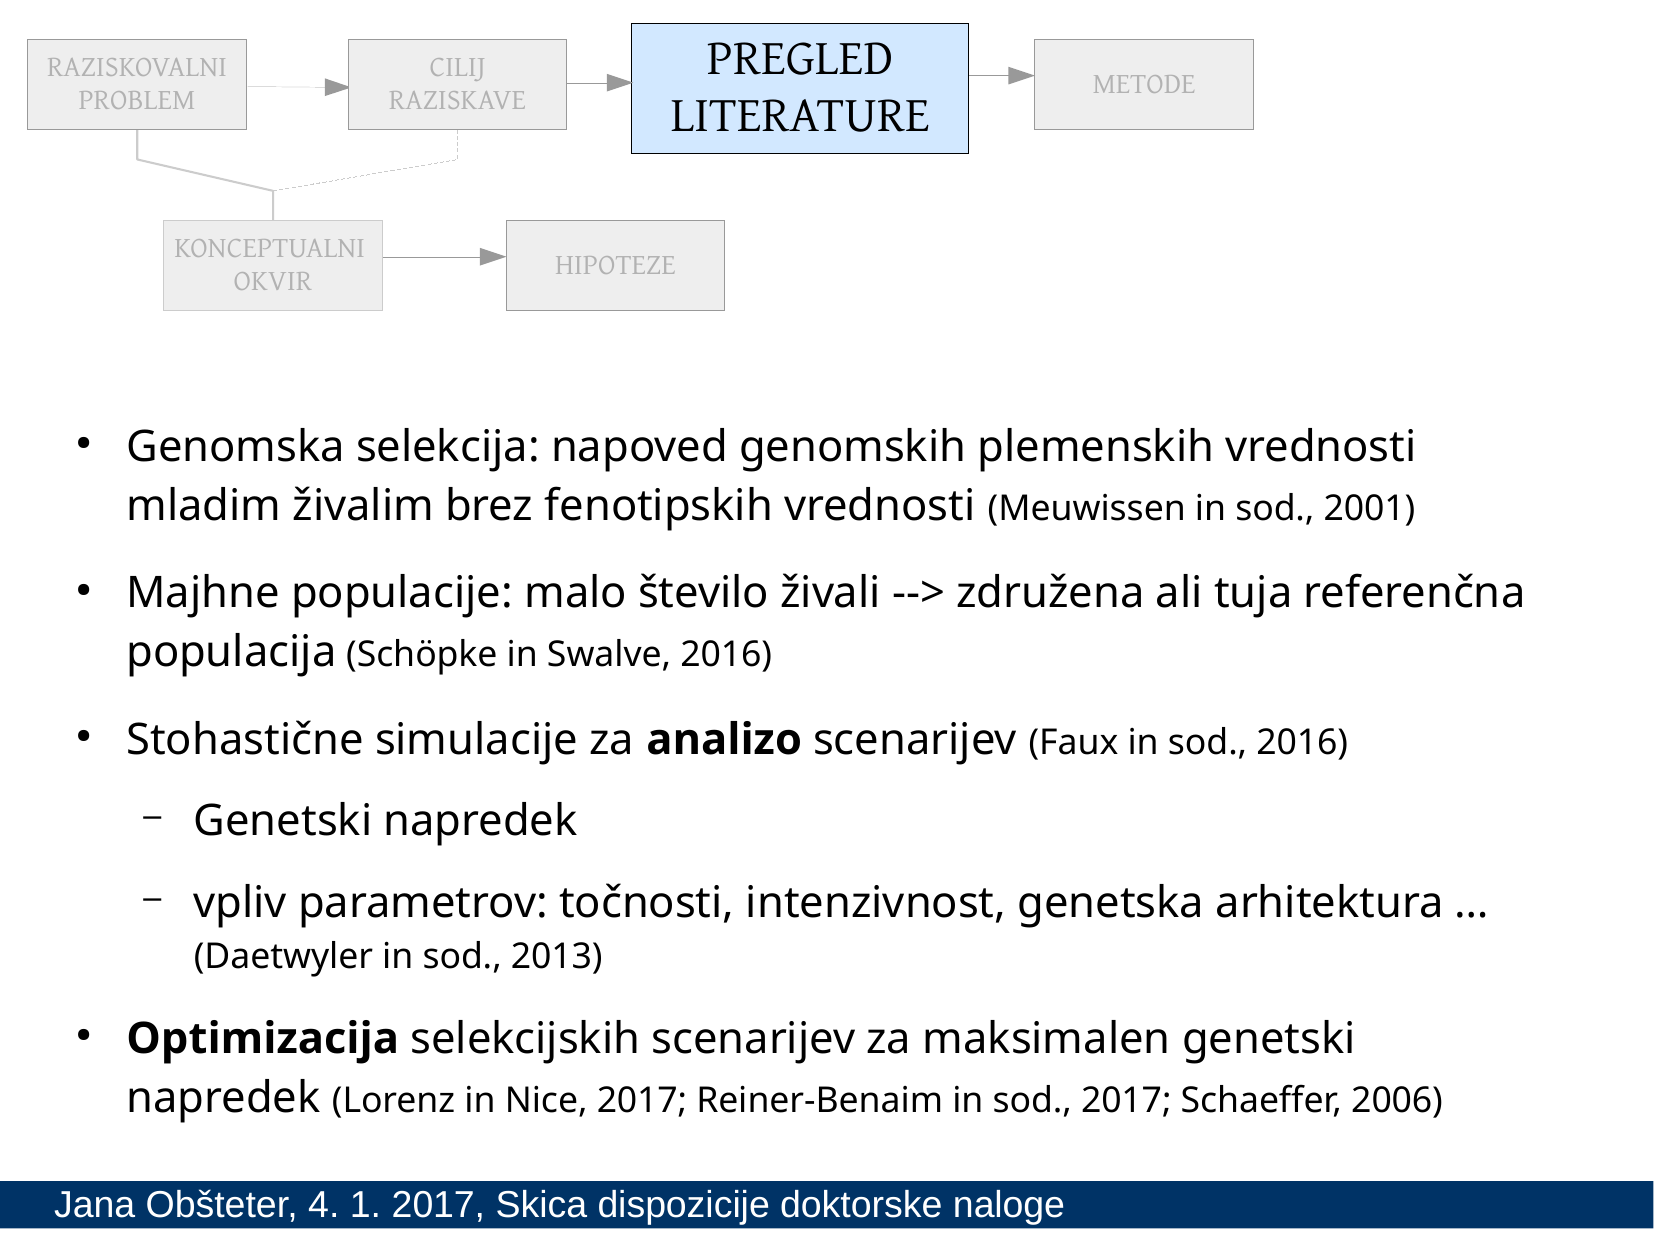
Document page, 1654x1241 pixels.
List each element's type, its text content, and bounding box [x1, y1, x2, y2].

text_box PREGLED LITERATURE [631, 23, 969, 154]
text_box Jana Obšteter, 4. 1. 2017, Skica dispozicije doktorske naloge [0, 1181, 1654, 1229]
text_box CILIJ RAZISKAVE [348, 39, 567, 130]
text_box HIPOTEZE [506, 220, 725, 311]
text_box RAZISKOVALNI PROBLEM [27, 39, 247, 130]
list Genomska selekcija: napoved genomskih plemenskih vrednosti mladim živalim brez fenotipskih vrednosti (Meuwissen in sod., 2001) Majhne populacije: malo število živali --> združena ali tuja referenčna populacija (Schöpke in Swalve, 2016) Stohastične simulacije za analizo scenarijev (Faux in sod., 2016) Genetski napredek vpliv parametrov: točnosti, intenzivnost, genetska arhitektura … (Daetwyler in sod., 2013) Optimizacija selekcijskih scenarijev za maksimalen genetski napredek (Lorenz in Nice, 2017; Reiner-Benaim in sod., 2017; Schaeffer, 2006) [59, 414, 1548, 1134]
text_box METODE [1034, 39, 1254, 130]
text_box KONCEPTUALNI OKVIR [163, 220, 383, 311]
